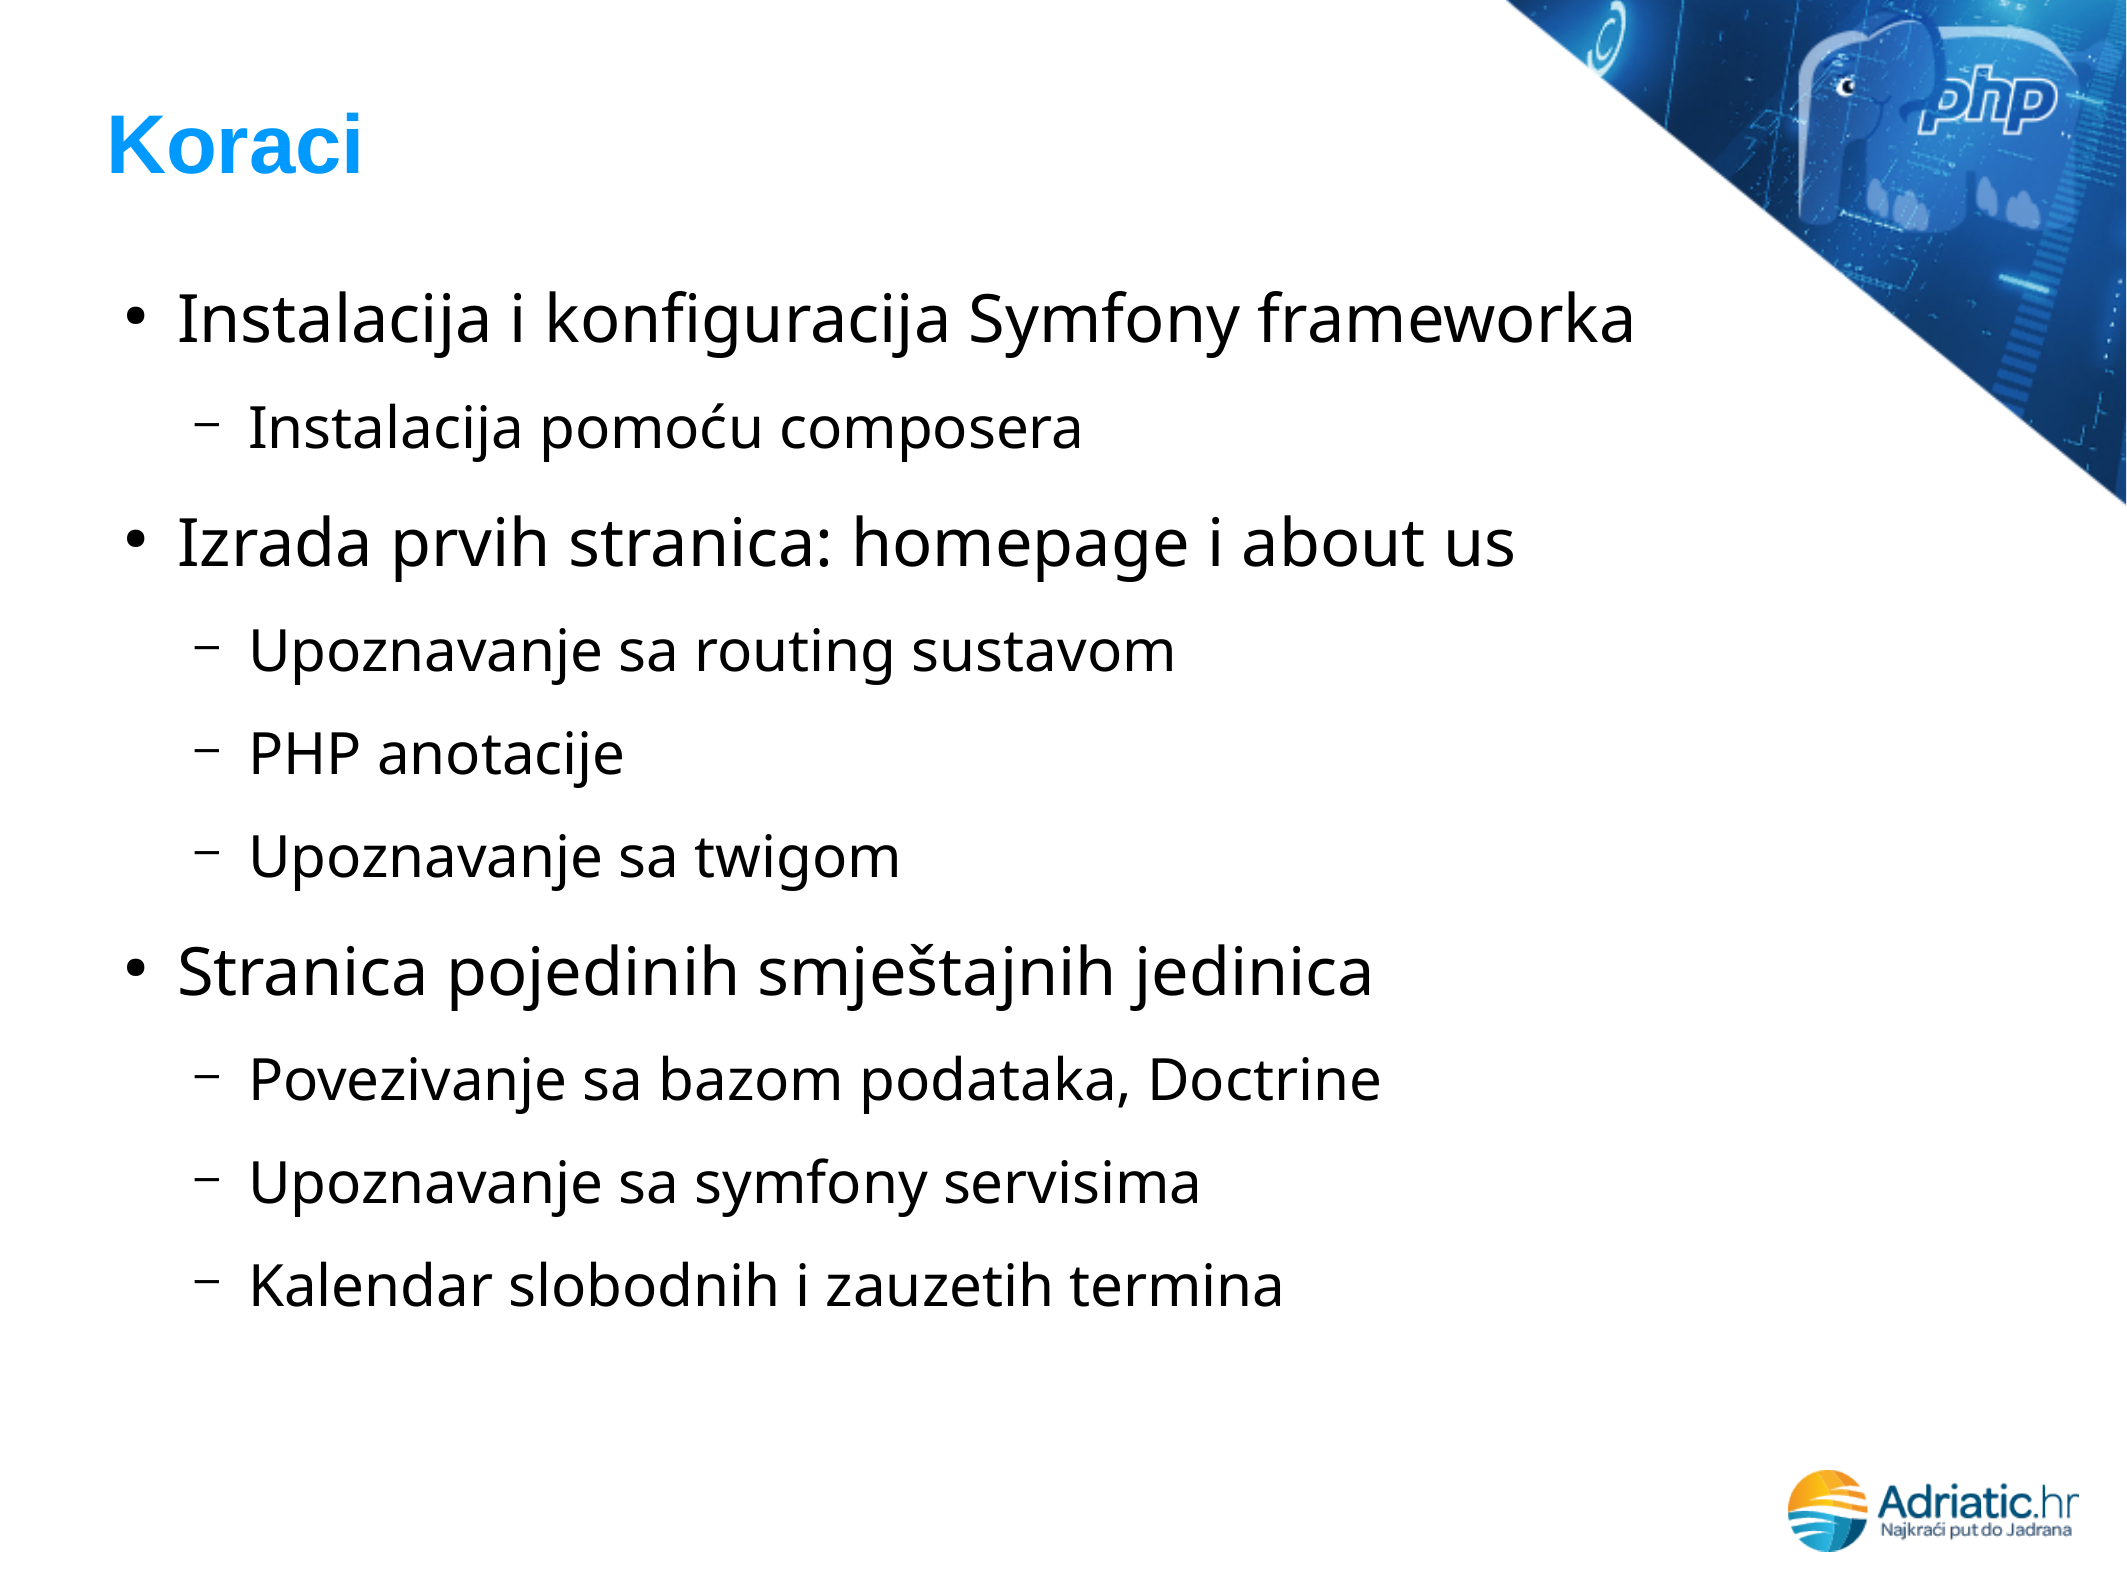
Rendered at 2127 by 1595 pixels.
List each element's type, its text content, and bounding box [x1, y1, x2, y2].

list Instalacija i konfiguracija Symfony frameworka Instalacija pomoću composera Izrada prvih stranica: homepage i about us Upoznavanje sa routing sustavom PHP anotacije Upoznavanje sa twigom Stranica pojedinih smještajnih jedinica Povezivanje sa bazom podataka, Doctrine Upoznavanje sa symfony servisima Kalendar slobodnih i zauzetih termina [106, 271, 2020, 1453]
picture [1788, 1470, 2079, 1552]
title Koraci [106, 70, 1630, 219]
picture [1505, 0, 2127, 625]
